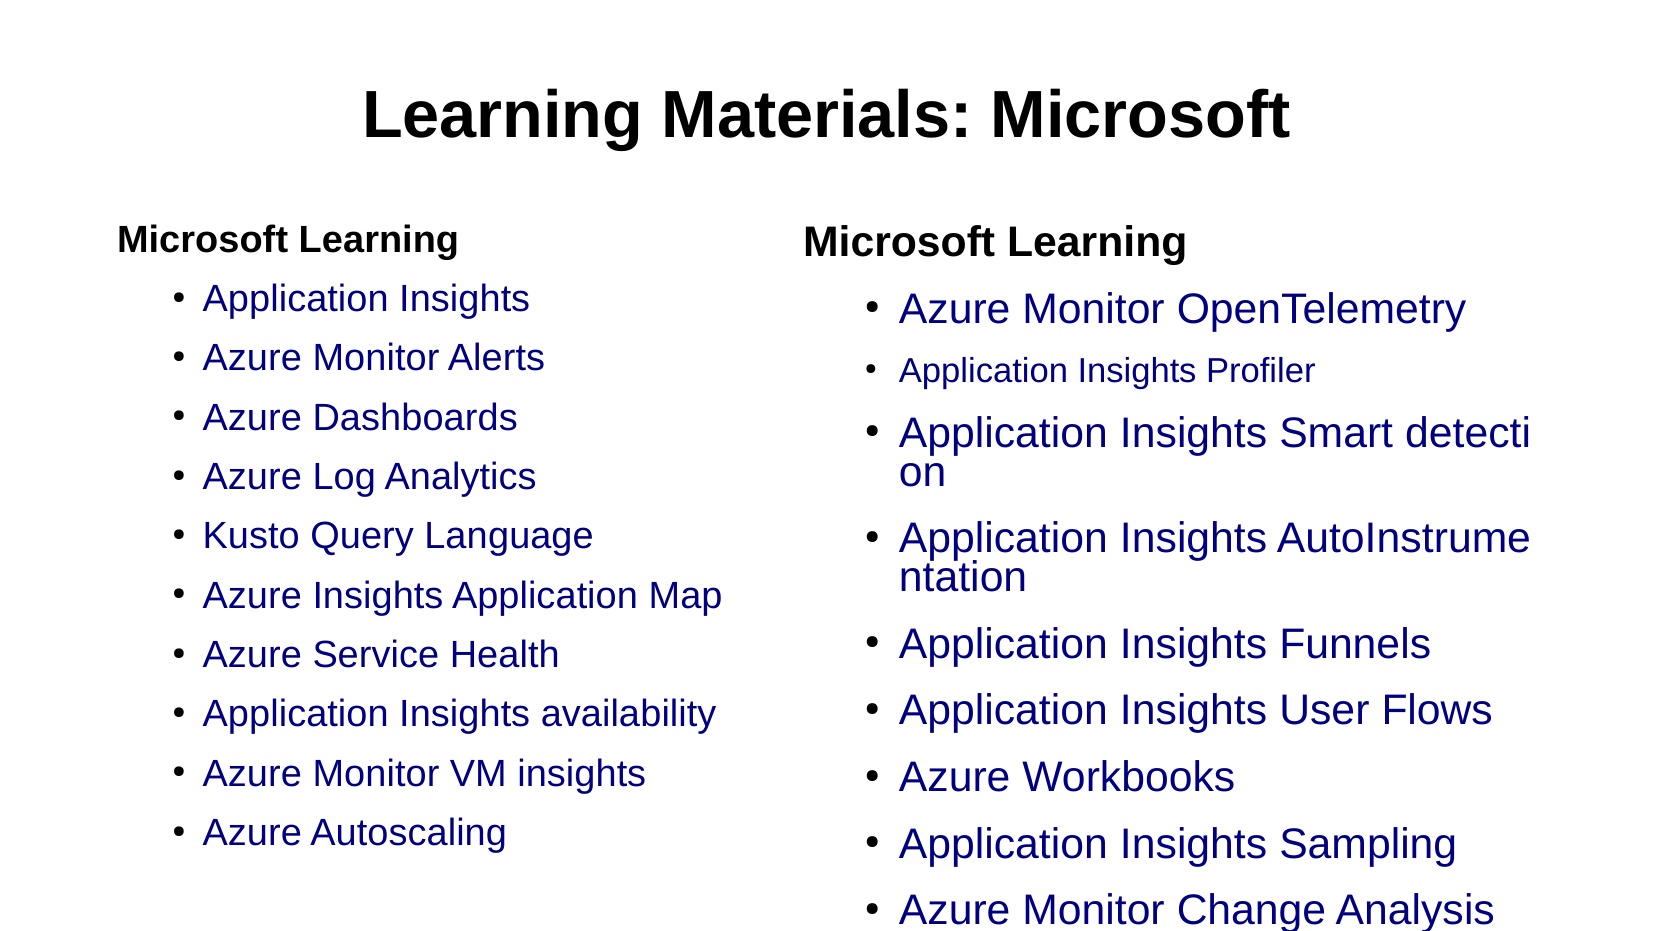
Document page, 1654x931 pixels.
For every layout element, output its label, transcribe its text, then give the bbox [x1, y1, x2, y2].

title Learning Materials: Microsoft [82, 37, 1571, 193]
list Microsoft Learning Application Insights Azure Monitor Alerts Azure Dashboards Azure Log Analytics Kusto Query Language Azure Insights Application Map Azure Service Health Application Insights availability Azure Monitor VM insights Azure Autoscaling [76, 217, 751, 863]
list Microsoft Learning Azure Monitor OpenTelemetry Application Insights Profiler Application Insights Smart detection Application Insights AutoInstrumentation Application Insights Funnels Application Insights User Flows Azure Workbooks Application Insights Sampling Azure Monitor Change Analysis [757, 217, 1538, 863]
